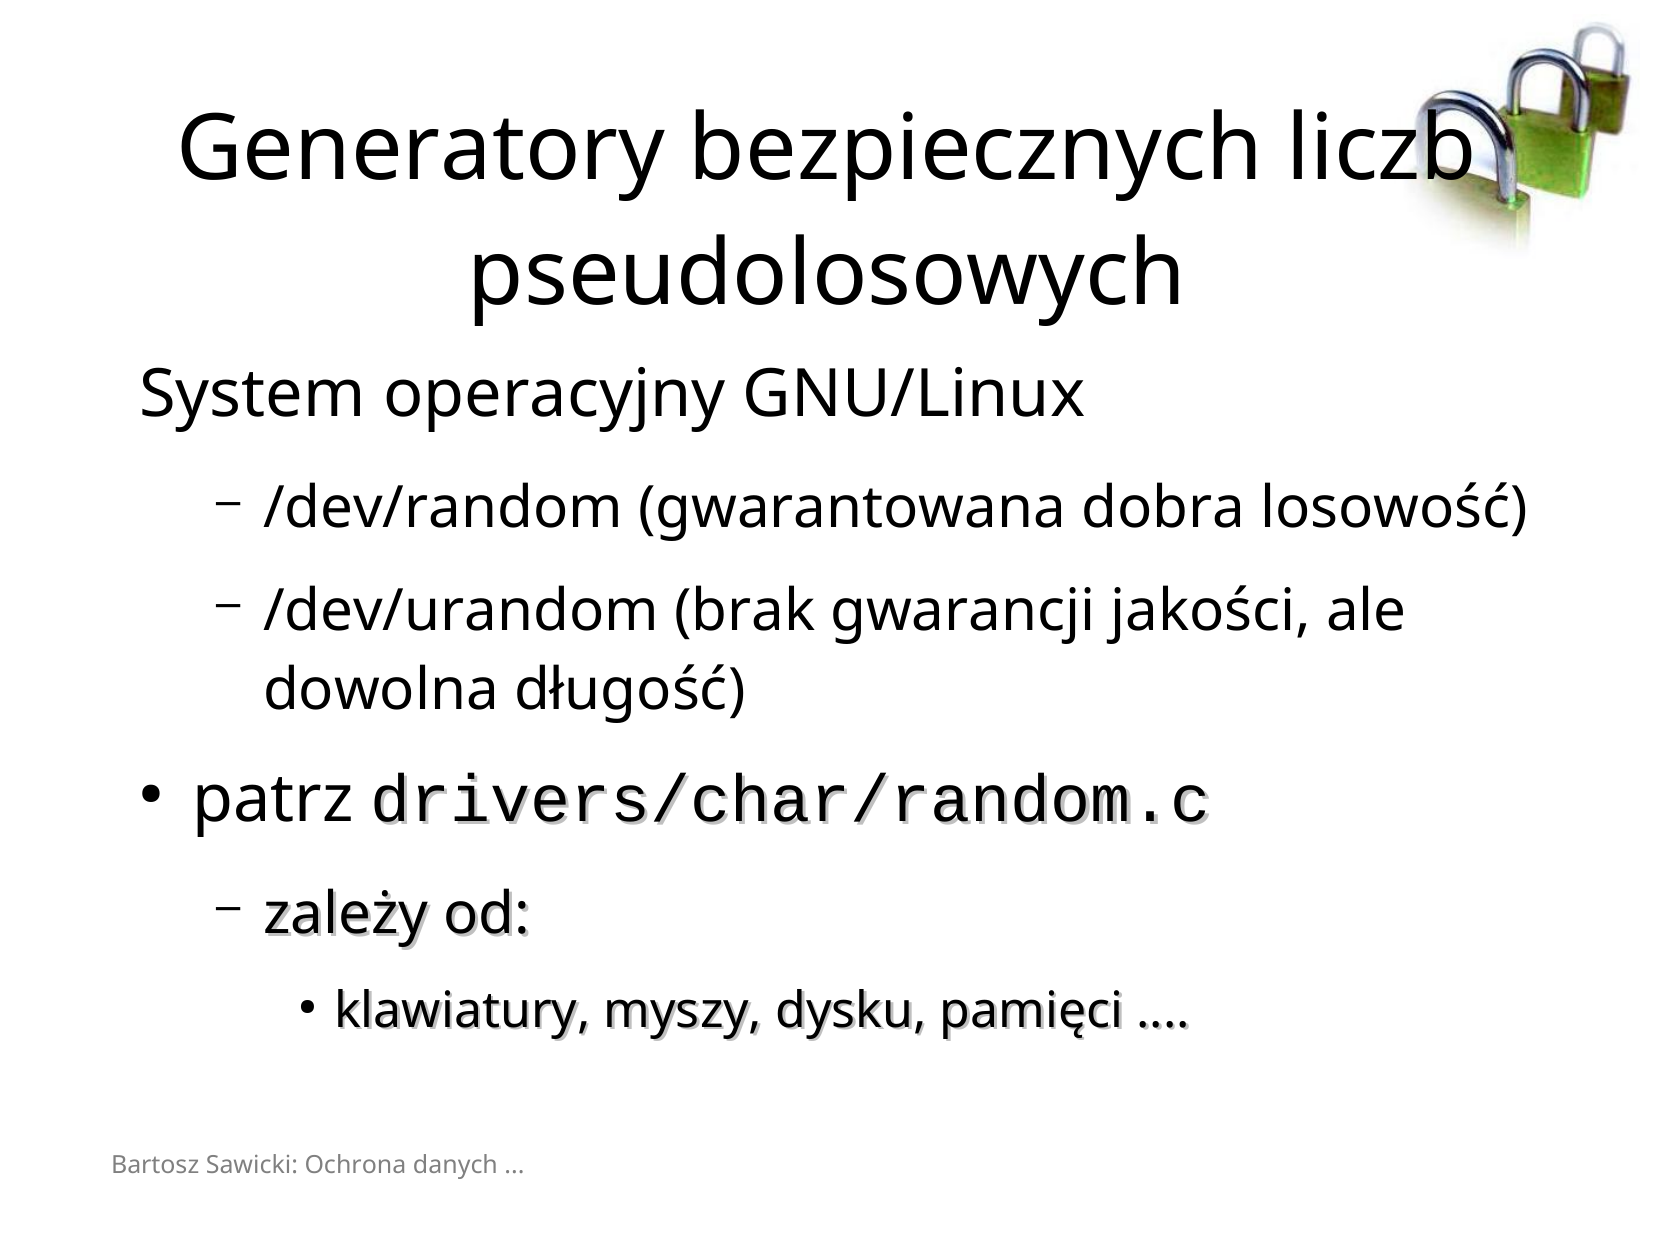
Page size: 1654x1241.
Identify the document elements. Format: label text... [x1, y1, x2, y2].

title Generatory bezpiecznych liczb pseudolosowych [121, 94, 1534, 319]
list System operacyjny GNU/Linux /dev/random (gwarantowana dobra losowość) /dev/urandom (brak gwarancji jakości, ale dowolna długość) patrz drivers/char/random.c zależy od: klawiatury, myszy, dysku, pamięci .... [121, 344, 1534, 1127]
picture [1385, 14, 1640, 266]
